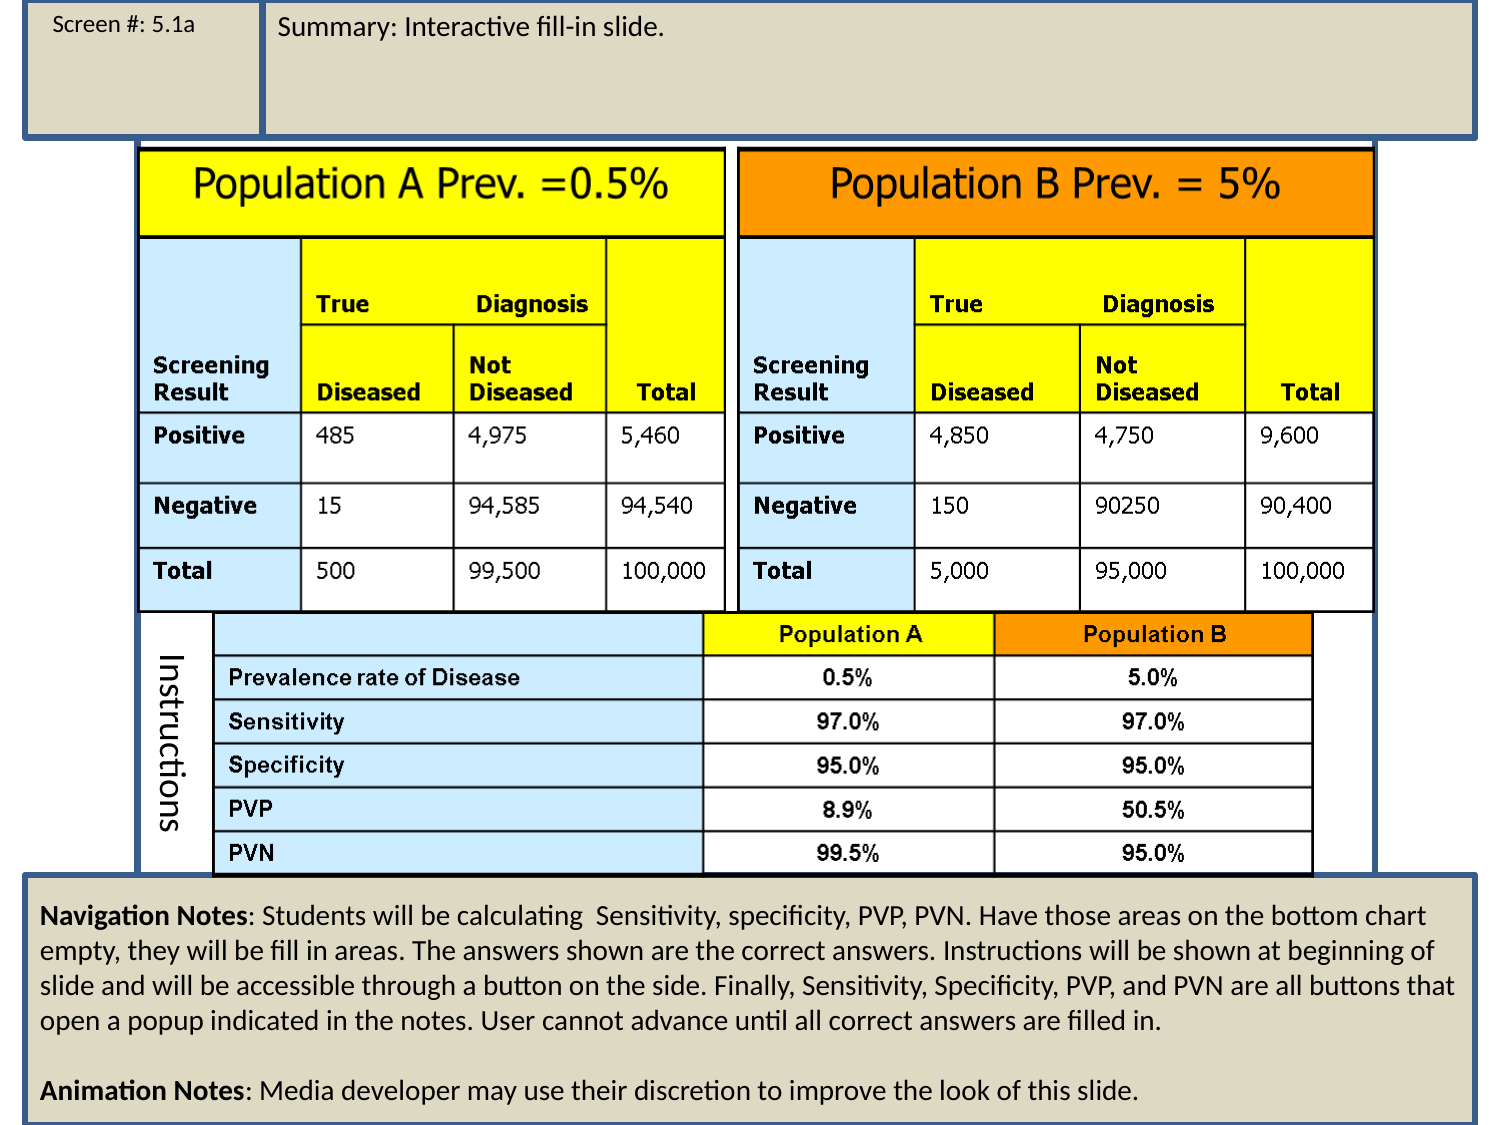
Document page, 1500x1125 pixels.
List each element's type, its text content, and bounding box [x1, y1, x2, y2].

text_box Screen #: 5.1a [37, 0, 250, 46]
text_box Instructions [144, 612, 206, 876]
text_box [25, 1117, 1475, 1125]
text_box Summary: Interactive fill-in slide. [262, 0, 1500, 51]
text_box Navigation Notes: Students will be calculating Sensitivity, specificity, PVP, PVN. Have those areas on the bottom chart empty, they will be fill in areas. The answers shown are the correct answers. Instructions will be shown at beginning of slide and will be accessible through a button on the side. Finally, Sensitivity, Specificity, PVP, and PVN are all buttons that open a popup indicated in the notes. User cannot advance until all correct answers are filled in. Animation Notes: Media developer may use their discretion to improve the look of this slide. [24, 889, 1475, 1117]
text_box [25, 613, 1475, 889]
text_box [25, 0, 1475, 611]
picture [137, 144, 1375, 881]
